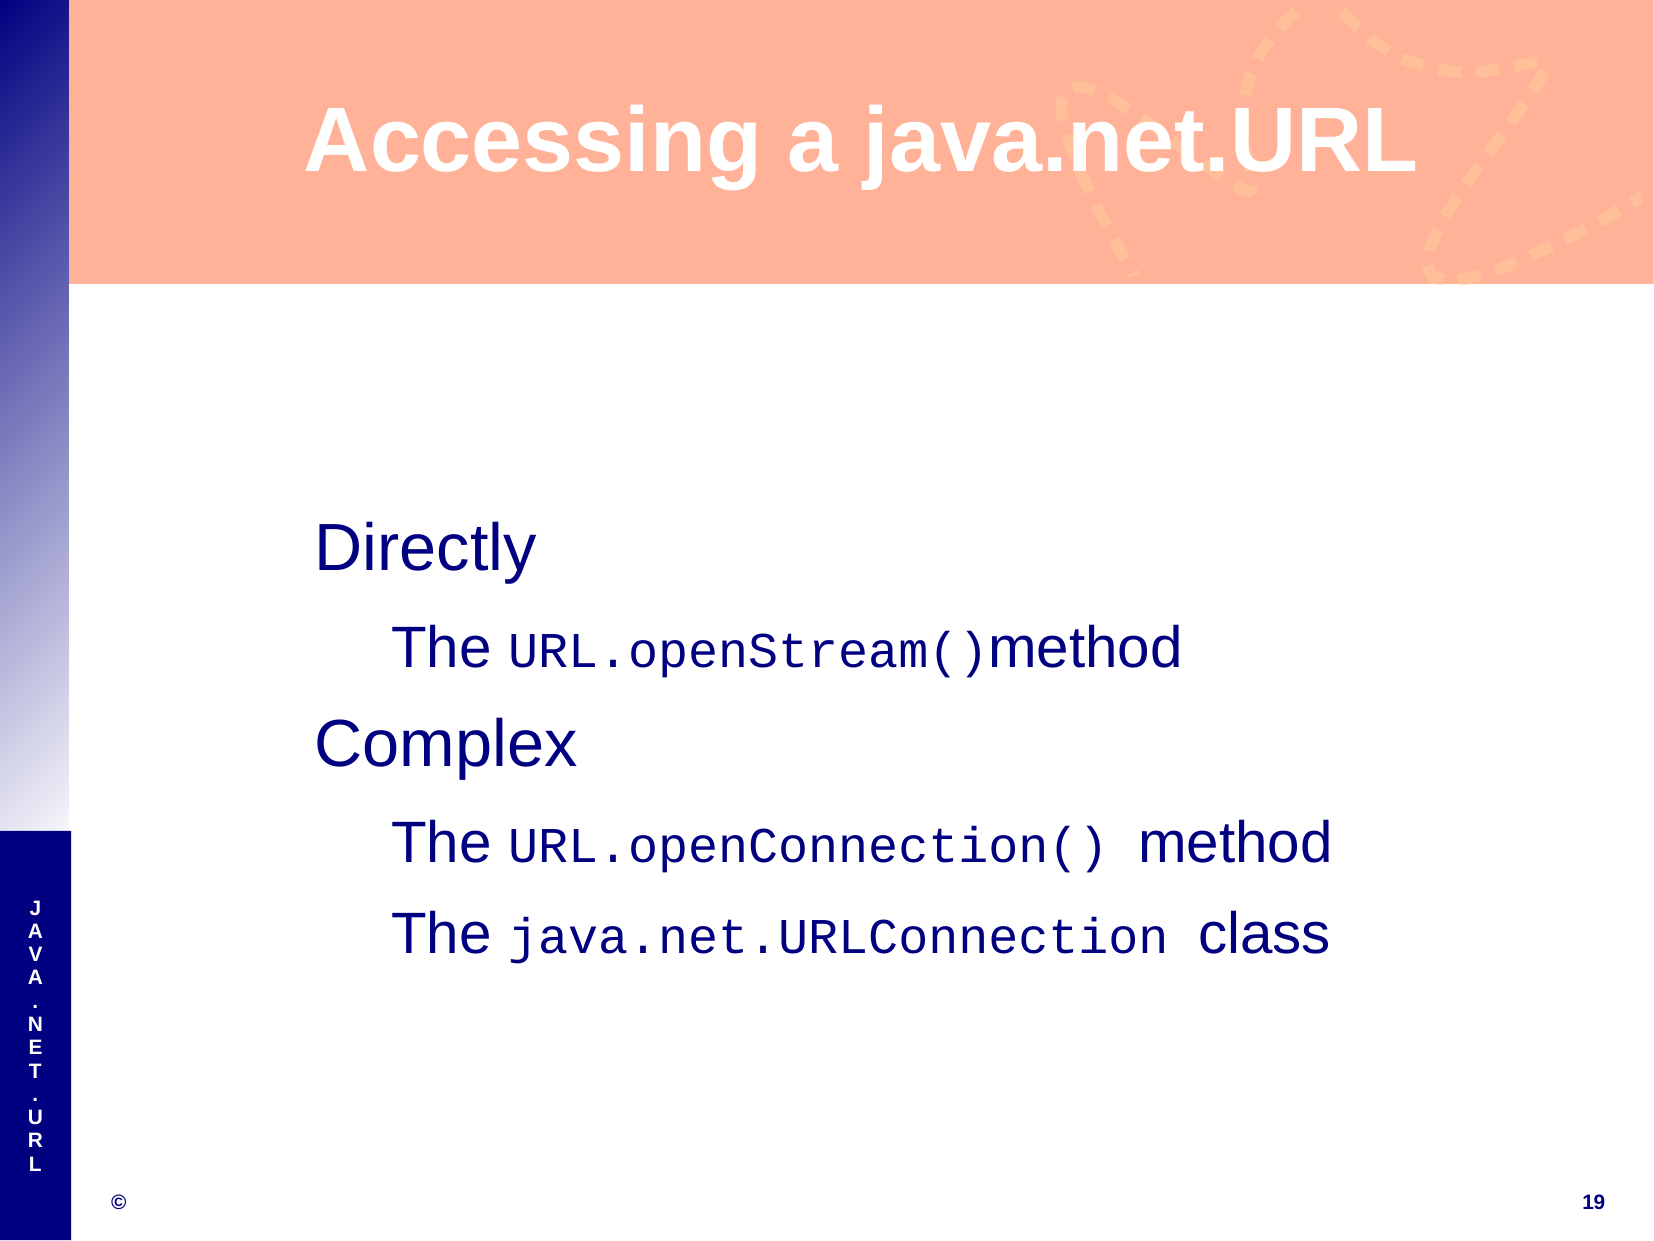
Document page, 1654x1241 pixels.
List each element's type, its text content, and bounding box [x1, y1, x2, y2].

title Accessing a java.net.URL [70, 36, 1654, 244]
text_box J A V A . N E T . U R L [0, 830, 71, 1241]
list Directly The URL.openStream()method Complex The URL.openConnection() method The java.net.URLConnection class [320, 510, 1405, 969]
